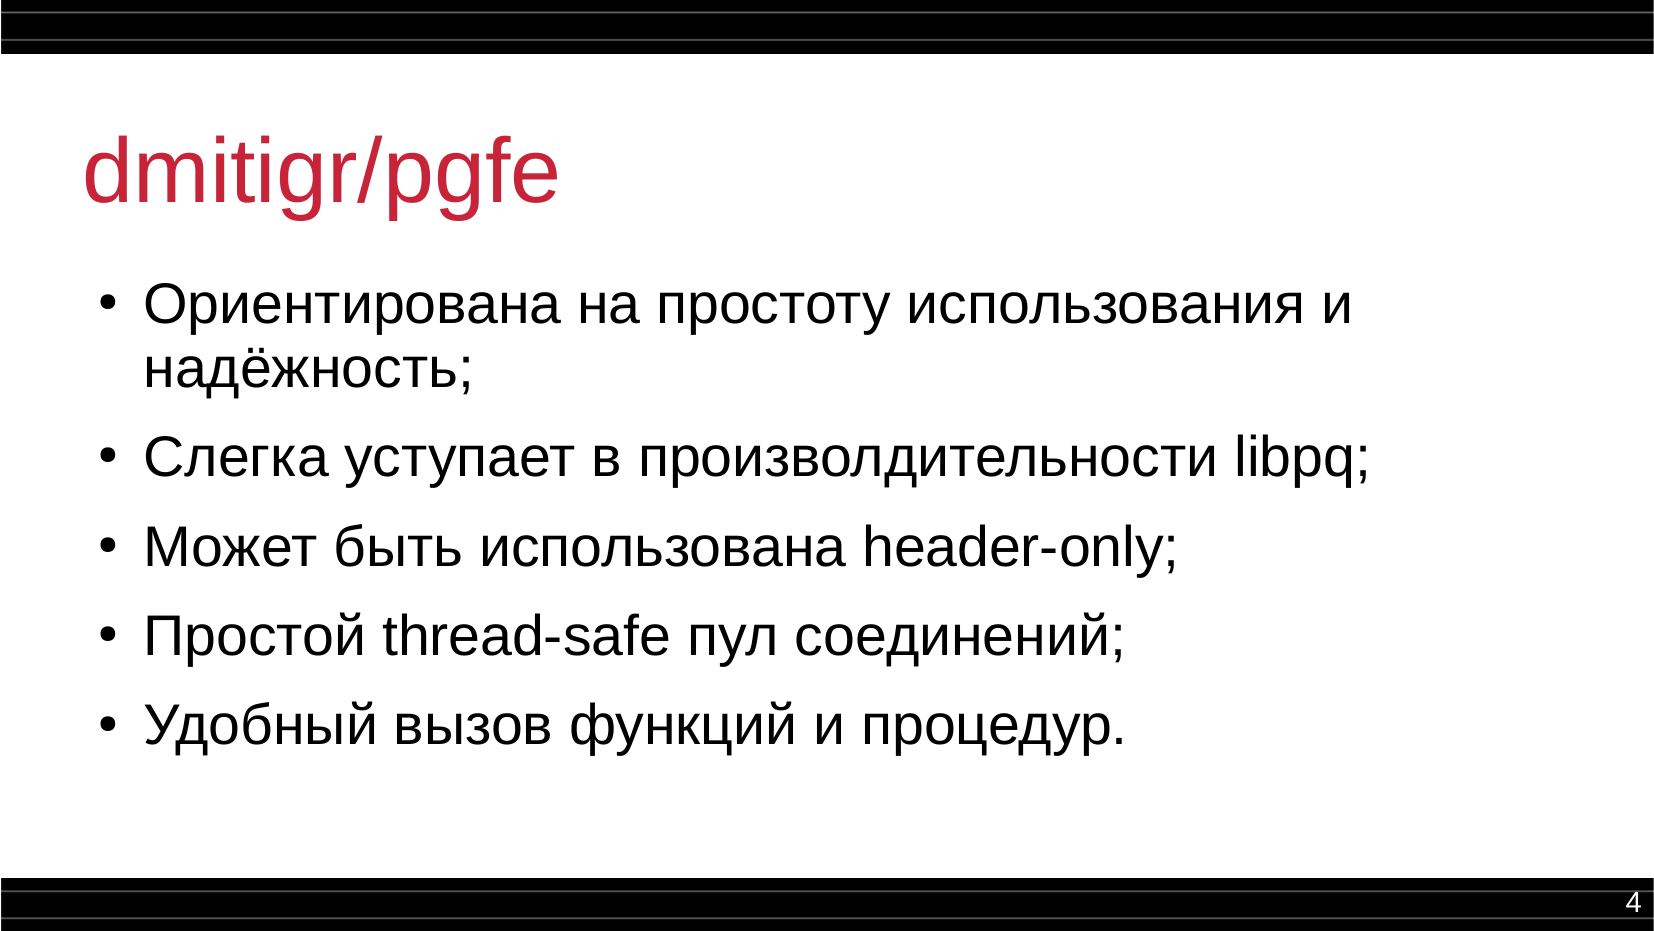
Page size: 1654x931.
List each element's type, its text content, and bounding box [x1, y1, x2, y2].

title dmitigr/pgfe [82, 92, 1571, 249]
picture [1, 878, 1654, 931]
picture [1, 0, 1654, 54]
list Ориентирована на простоту использования и надёжность; Слегка уступает в произволдительности libpq; Может быть использована header-only; Простой thread-safe пул соединений; Удобный вызов функций и процедур. [82, 271, 1571, 758]
